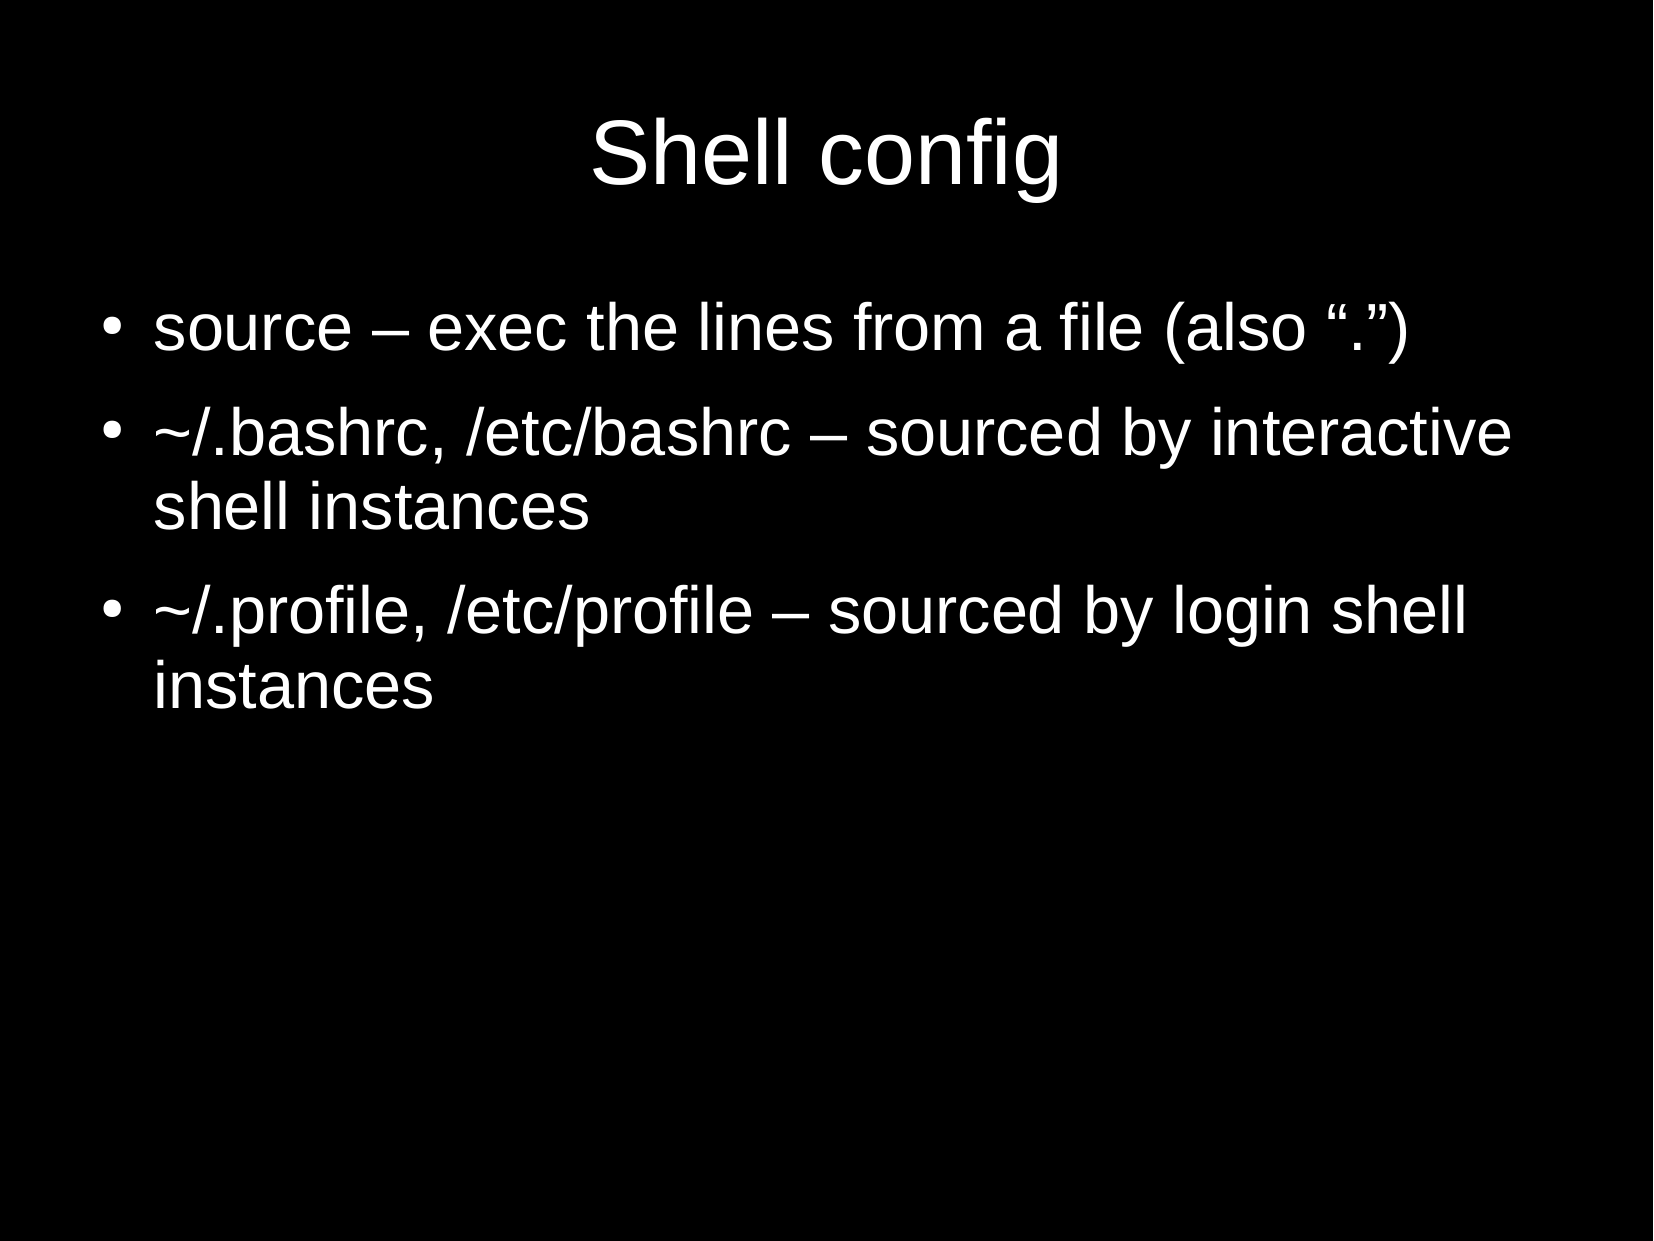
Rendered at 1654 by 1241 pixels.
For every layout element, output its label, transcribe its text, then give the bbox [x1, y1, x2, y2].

title Shell config [82, 49, 1571, 257]
list source – exec the lines from a file (also “.”) ~/.bashrc, /etc/bashrc – sourced by interactive shell instances ~/.profile, /etc/profile – sourced by login shell instances [82, 290, 1538, 1010]
